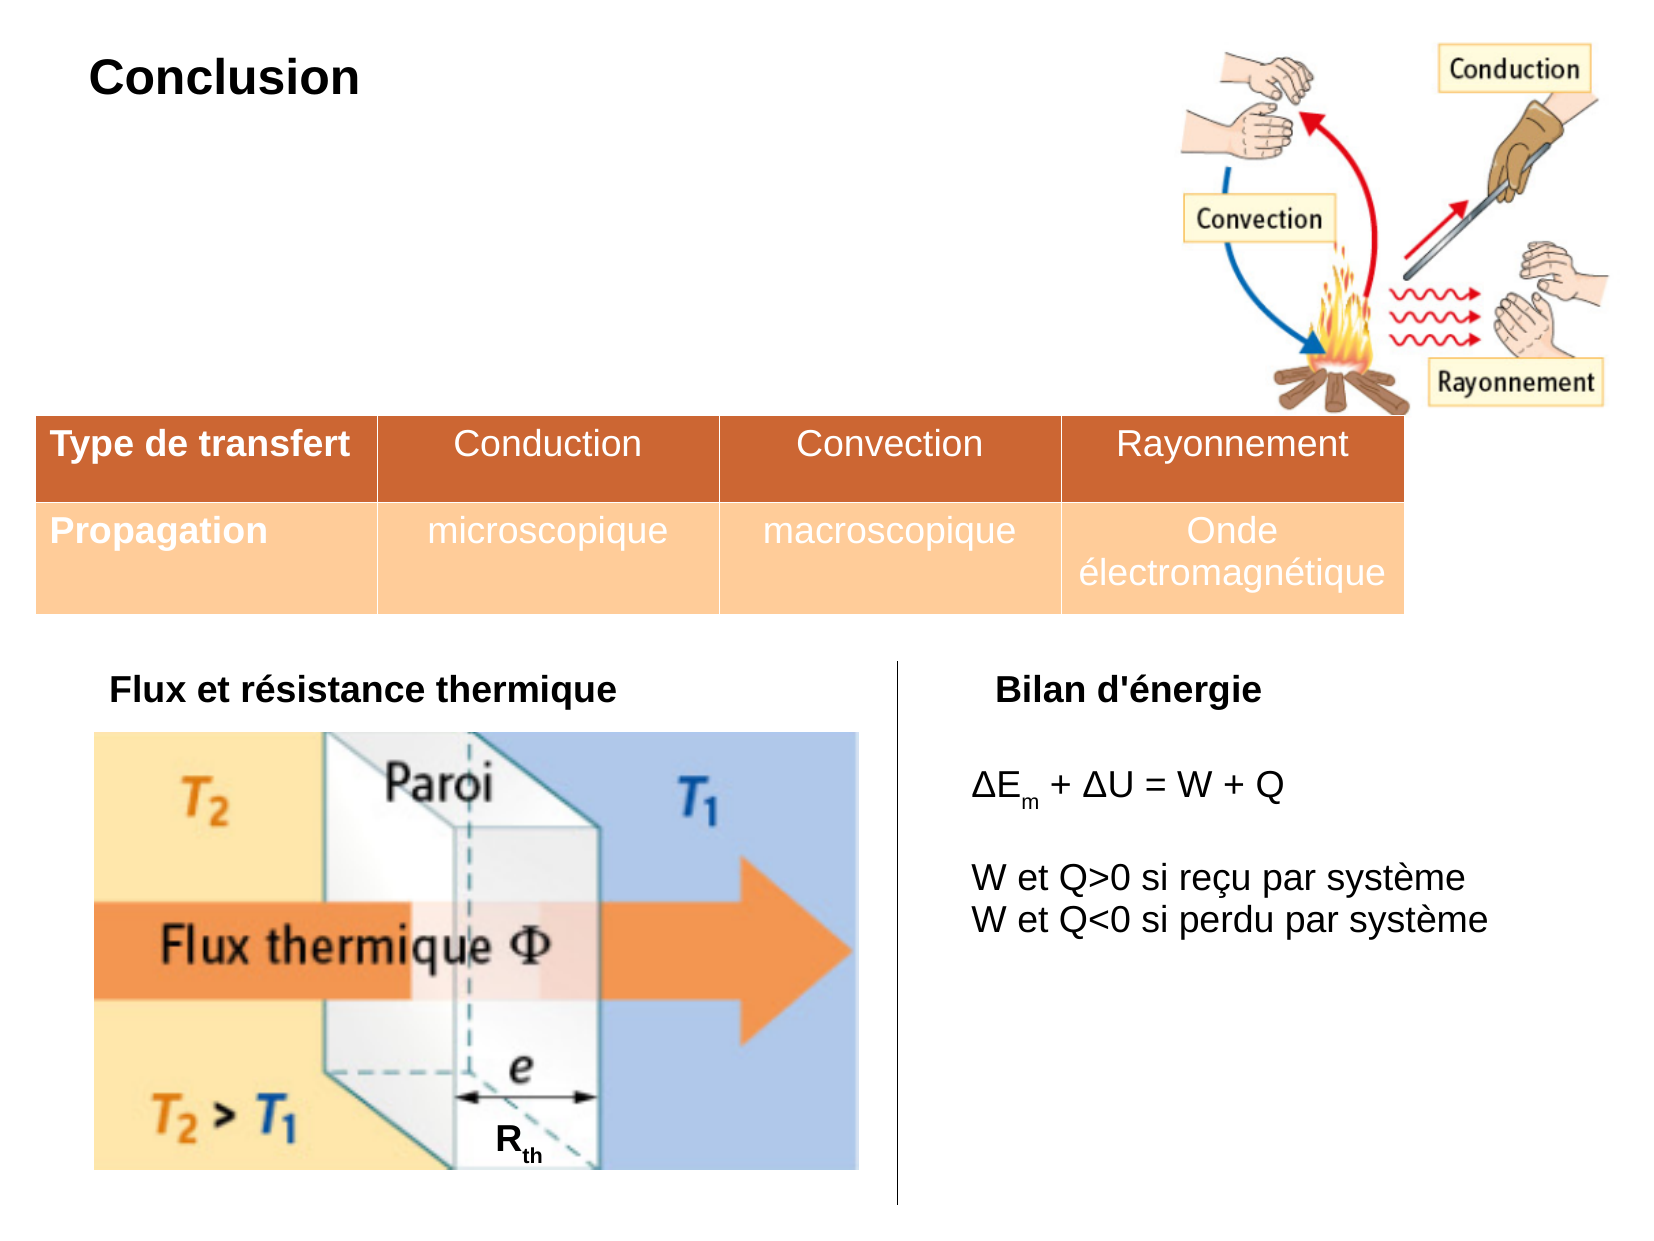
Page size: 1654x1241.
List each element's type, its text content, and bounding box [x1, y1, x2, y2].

table_cell Propagation [36, 503, 377, 614]
picture [94, 732, 859, 1170]
table_cell Onde électromagnétique [1062, 503, 1404, 614]
picture [1174, 29, 1630, 426]
table_cell microscopique [378, 503, 719, 614]
table_header Rayonnement [1062, 416, 1404, 502]
text_box ΔEm + ΔU = W + Q W et Q>0 si reçu par système W et Q<0 si perdu par système [956, 755, 1571, 948]
text_box Rth [480, 1110, 587, 1210]
table_header Type de transfert [36, 416, 377, 502]
text_box Conclusion [0, 0, 1654, 114]
text_box Flux et résistance thermique Bilan d'énergie [898, 661, 1654, 720]
table_cell macroscopique [720, 503, 1061, 614]
table_header Conduction [378, 416, 719, 502]
table_header Convection [720, 416, 1061, 502]
text_box Flux et résistance thermique Bilan d'énergie [94, 661, 897, 720]
